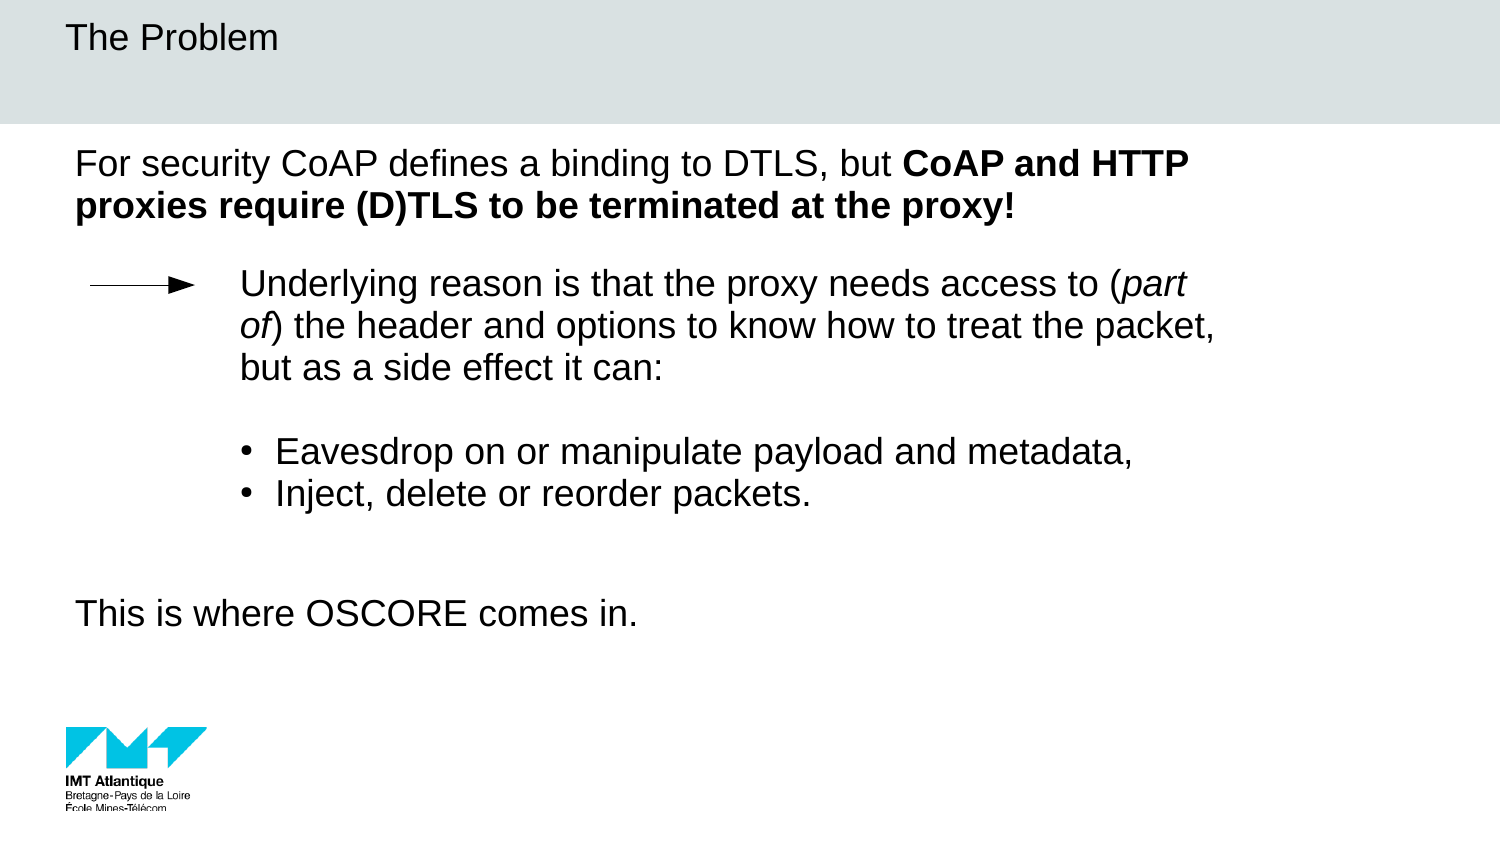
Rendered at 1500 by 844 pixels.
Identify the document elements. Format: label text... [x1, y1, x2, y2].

text_box For security CoAP defines a binding to DTLS, but CoAP and HTTP proxies require (D)TLS to be terminated at the proxy! [60, 135, 1336, 234]
text_box This is where OSCORE comes in. [60, 585, 1186, 642]
title The Problem [64, 0, 1252, 74]
text_box Underlying reason is that the proxy needs access to (part of) the header and options to know how to treat the packet, but as a side effect it can: Eavesdrop on or manipulate payload and metadata, Inject, delete or reorder packets. [225, 255, 1246, 522]
